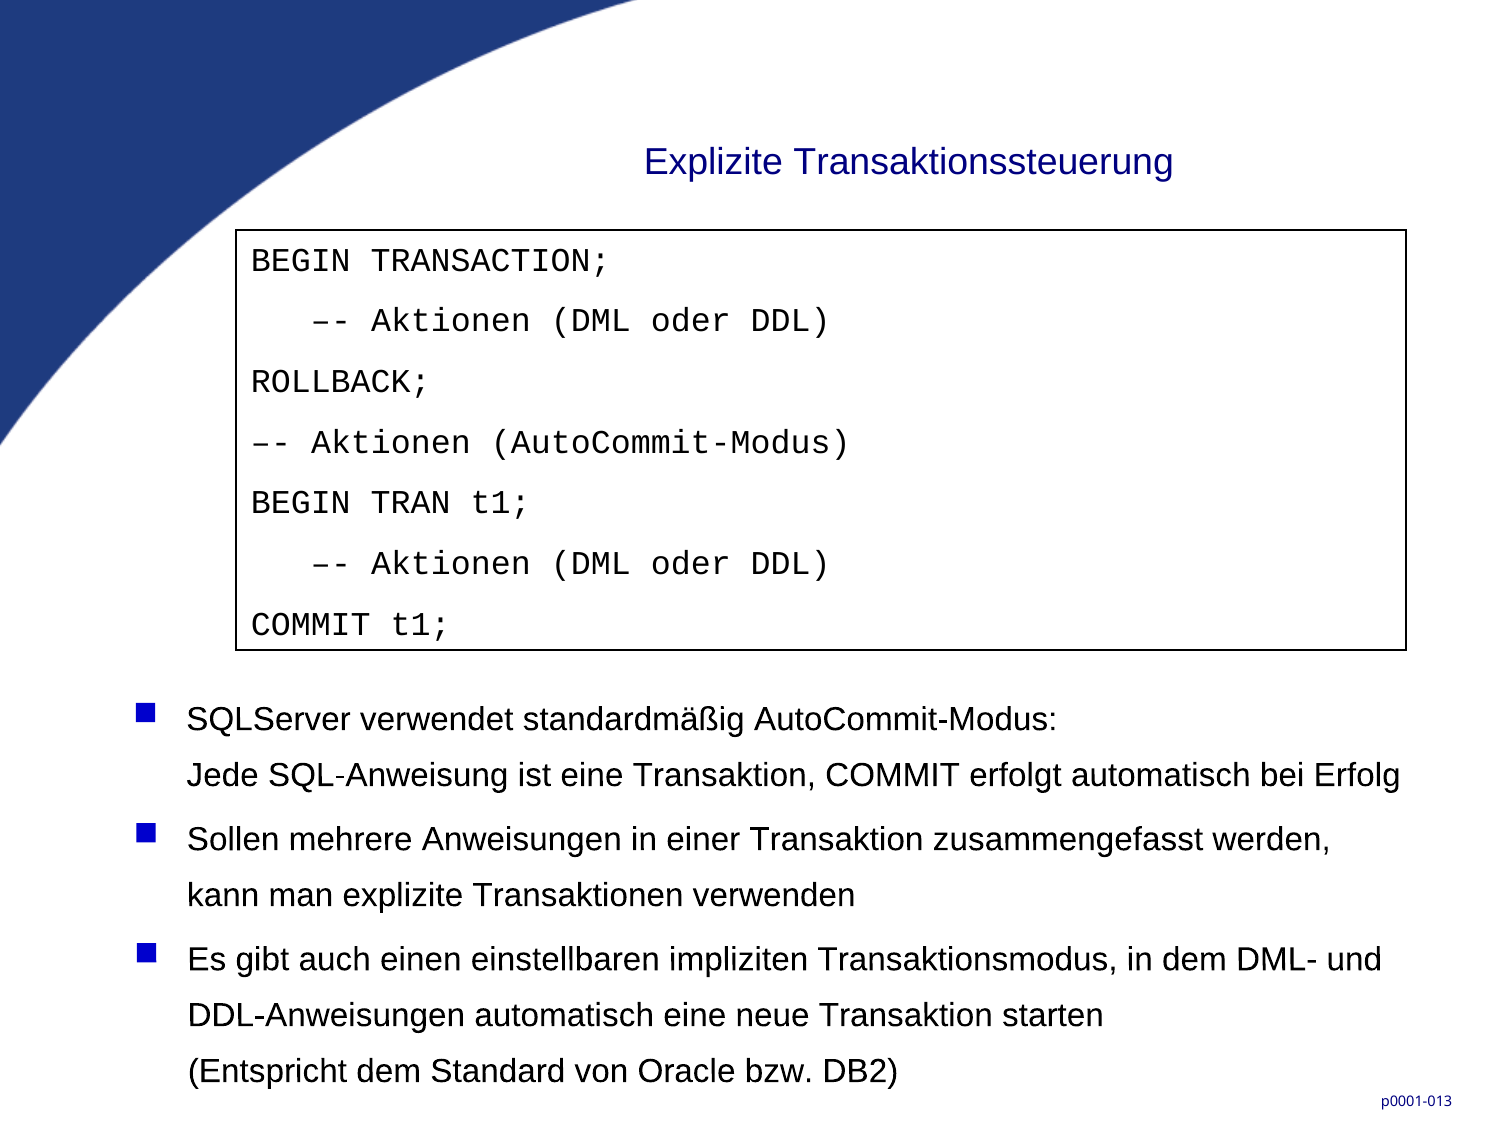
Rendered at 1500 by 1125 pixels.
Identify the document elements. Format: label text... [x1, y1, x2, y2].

picture [0, 0, 648, 462]
text_box BEGIN TRANSACTION; –- Aktionen (DML oder DDL) ROLLBACK; –- Aktionen (AutoCommit-Modus) BEGIN TRAN t1; –- Aktionen (DML oder DDL) COMMIT t1; [236, 229, 1406, 650]
text_box SQLServer verwendet standardmäßig AutoCommit-Modus: Jede SQL-Anweisung ist eine Transaktion, COMMIT erfolgt automatisch bei Erfolg Sollen mehrere Anweisungen in einer Transaktion zusammengefasst werden, kann man explizite Transaktionen verwenden Es gibt auch einen einstellbaren impliziten Transaktionsmodus, in dem DML- und DDL-Anweisungen automatisch eine neue Transaktion starten (Entspricht dem Standard von Oracle bzw. DB2) [118, 673, 1444, 1125]
title Explizite Transaktionssteuerung [435, 129, 1382, 218]
